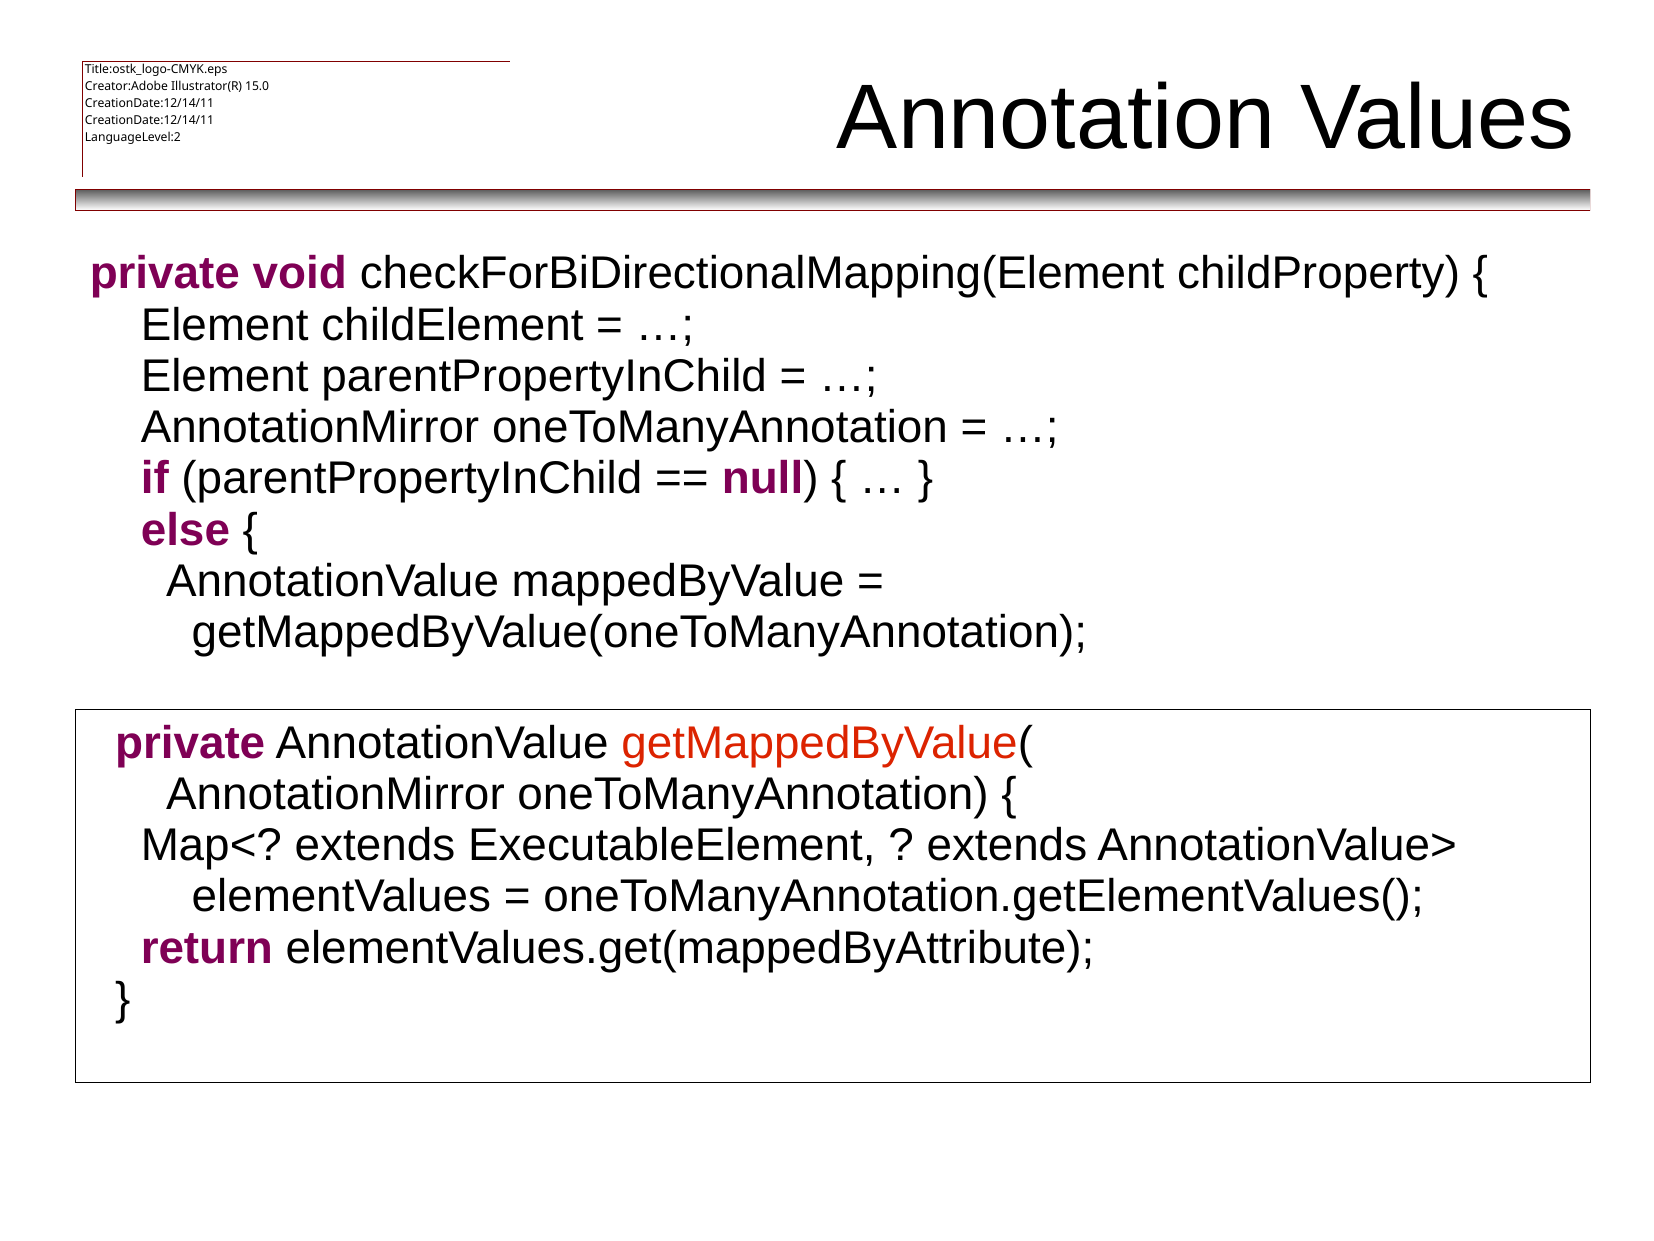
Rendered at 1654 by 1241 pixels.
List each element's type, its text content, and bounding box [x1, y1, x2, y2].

text_box private AnnotationValue getMappedByValue( AnnotationMirror oneToManyAnnotation) { Map<? extends ExecutableElement, ? extends AnnotationValue> elementValues = oneToManyAnnotation.getElementValues(); return elementValues.get(mappedByAttribute); } [75, 709, 1591, 1083]
title Annotation Values [529, 65, 1576, 169]
text_box private void checkForBiDirectionalMapping(Element childProperty) { Element childElement = …; Element parentPropertyInChild = …; AnnotationMirror oneToManyAnnotation = …; if (parentPropertyInChild == null) { … } else { AnnotationValue mappedByValue = getMappedByValue(oneToManyAnnotation); [75, 240, 1591, 665]
